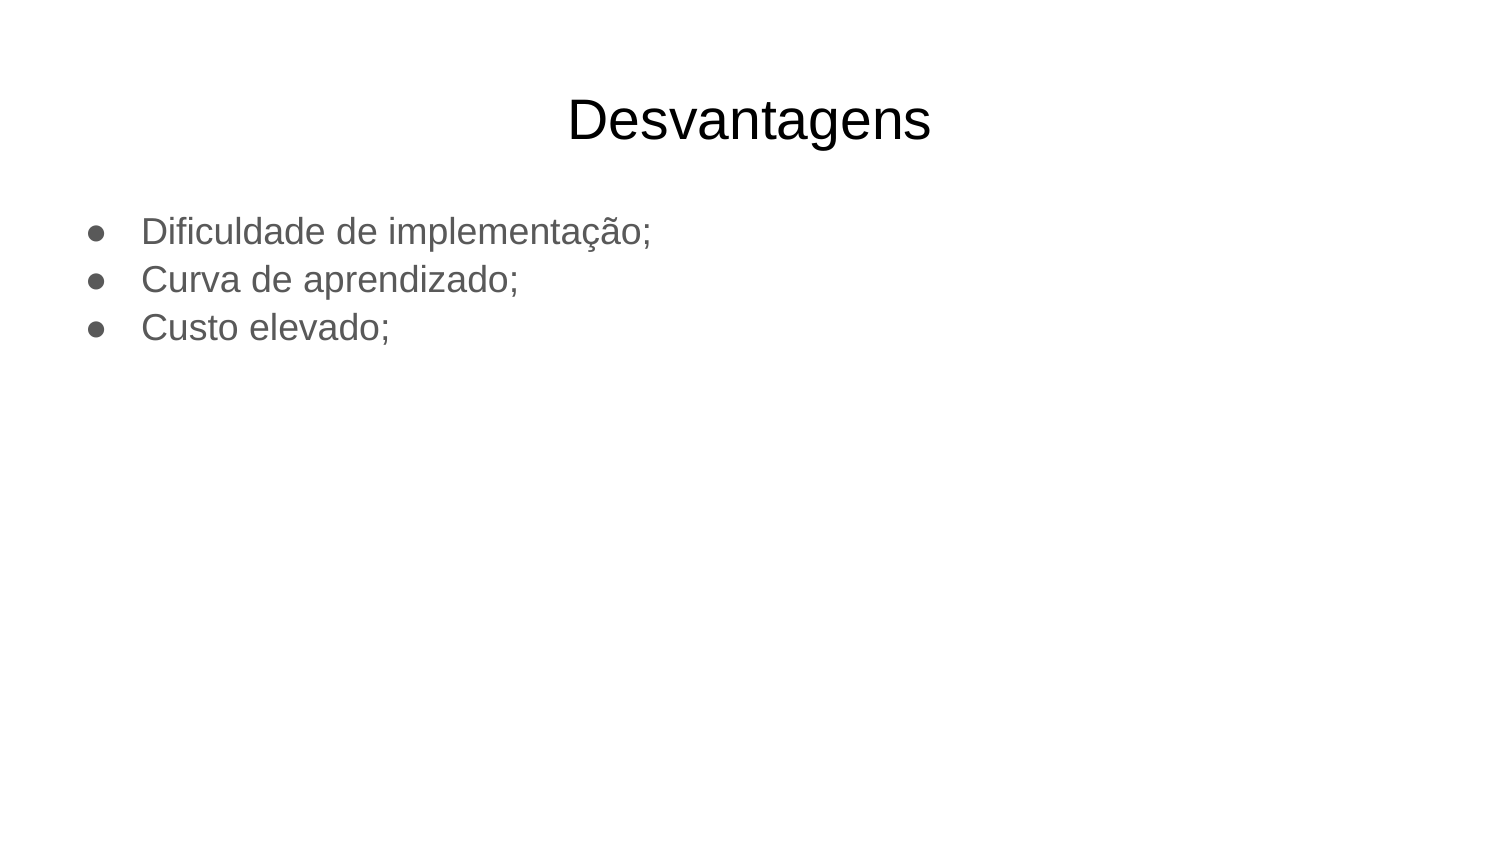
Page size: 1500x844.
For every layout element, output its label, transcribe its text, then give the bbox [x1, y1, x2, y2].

title Desvantagens [51, 72, 1449, 167]
list Dificuldade de implementação; Curva de aprendizado; Custo elevado; [51, 189, 1449, 750]
